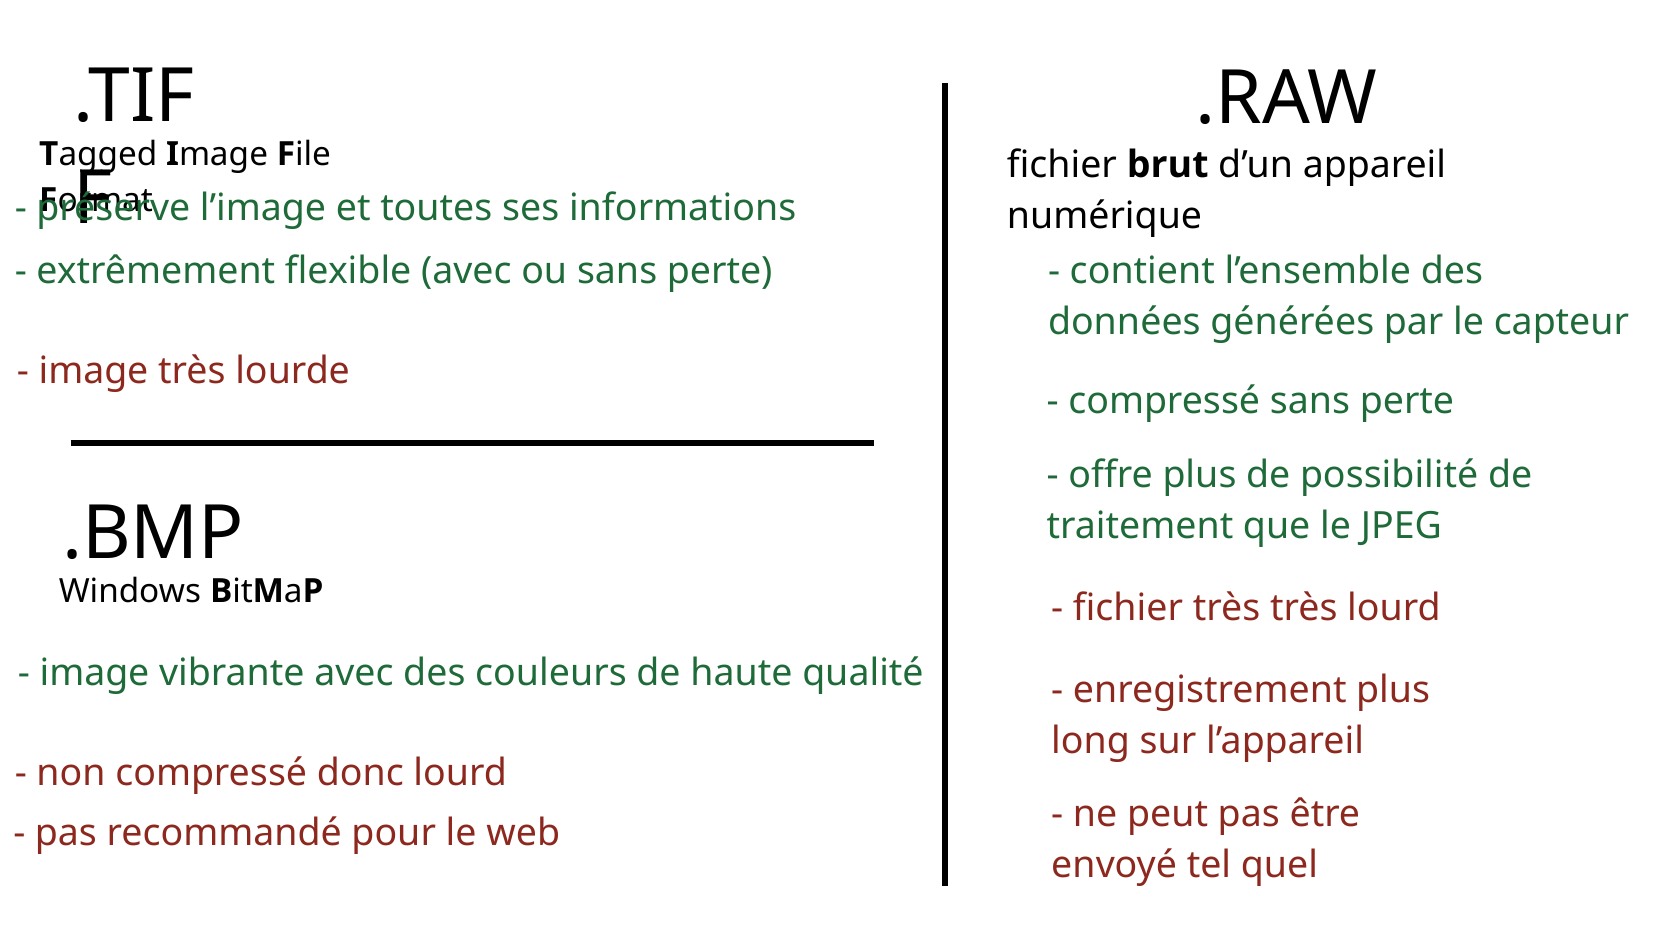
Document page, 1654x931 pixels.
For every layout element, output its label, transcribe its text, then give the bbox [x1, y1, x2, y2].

text_box - contient l’ensemble des données générées par le capteur [1033, 236, 1654, 343]
text_box - image très lourde [2, 336, 367, 396]
text_box - enregistrement plus long sur l’appareil [1036, 655, 1501, 774]
text_box fichier brut d’un appareil numérique [992, 129, 1630, 190]
text_box .TIFF [59, 33, 249, 123]
text_box - compressé sans perte [1031, 366, 1654, 426]
text_box .BMP [47, 470, 308, 560]
text_box - fichier très très lourd [1036, 572, 1477, 632]
text_box Windows BitMaP [44, 560, 449, 615]
text_box - pas recommandé pour le web [0, 798, 579, 863]
text_box - image vibrante avec des couleurs de haute qualité [3, 637, 942, 702]
text_box Tagged Image File Format [24, 123, 449, 173]
text_box - extrêmement flexible (avec ou sans perte) [0, 236, 765, 296]
text_box - non compressé donc lourd [0, 738, 588, 798]
text_box - préserve l’image et toutes ses informations [0, 173, 785, 233]
text_box .RAW [1181, 35, 1401, 129]
text_box - ne peut pas être envoyé tel quel [1036, 779, 1501, 898]
text_box - offre plus de possibilité de traitement que le JPEG [1031, 439, 1601, 544]
